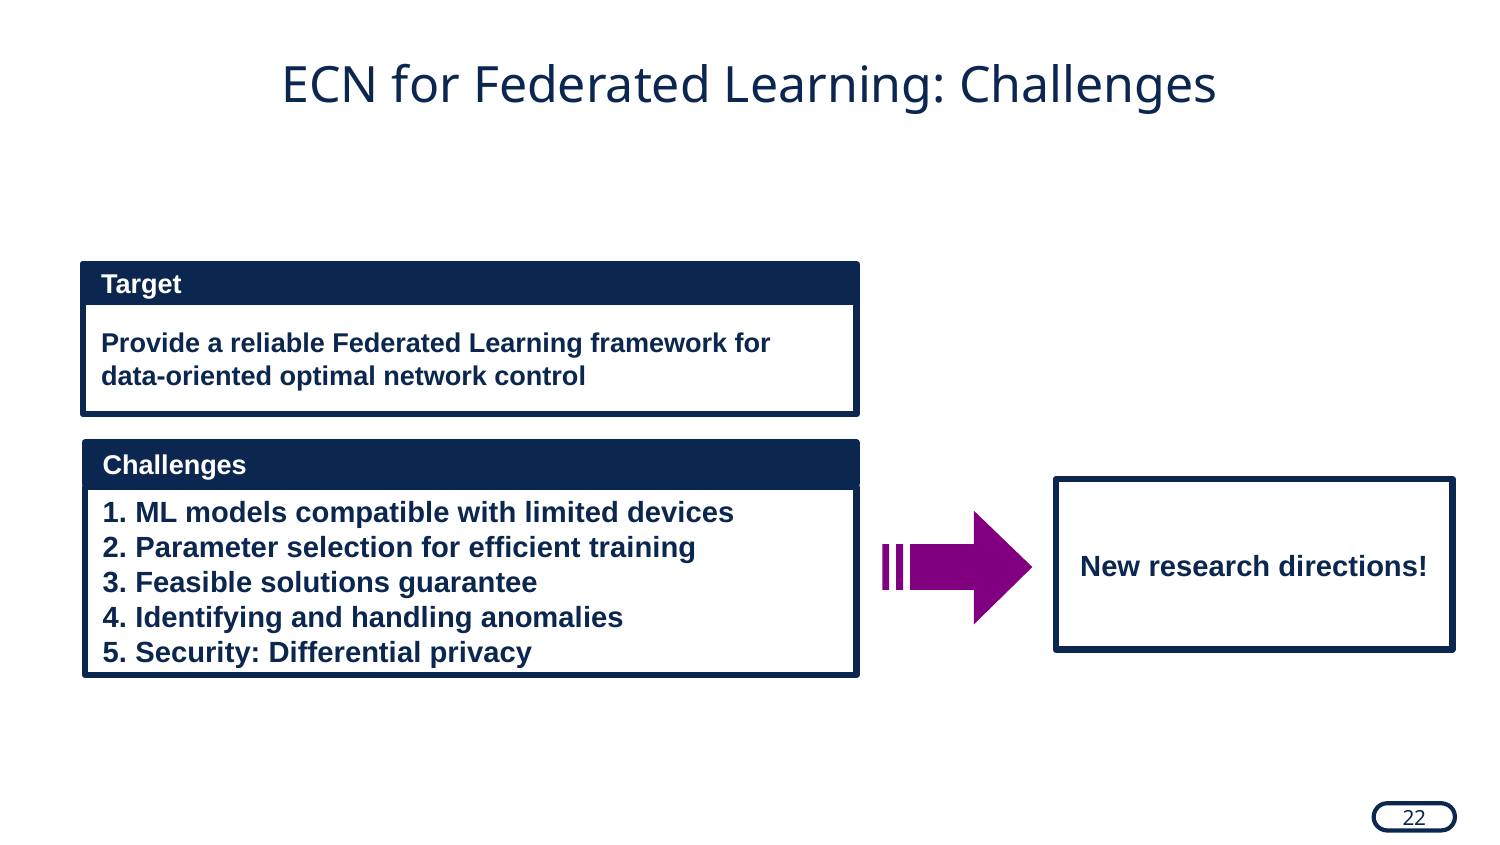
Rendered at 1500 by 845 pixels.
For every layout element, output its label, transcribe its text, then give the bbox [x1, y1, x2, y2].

text_box 1. ML models compatible with limited devices 2. Parameter selection for efficient training 3. Feasible solutions guarantee 4. Identifying and handling anomalies 5. Security: Differential privacy [84, 486, 857, 675]
text_box Target [83, 264, 857, 302]
text_box [882, 544, 890, 590]
text_box [910, 510, 1033, 625]
text_box Challenges [84, 442, 857, 484]
text_box Provide a reliable Federated Learning framework for data-oriented optimal network control [83, 302, 857, 415]
text_box ECN for Federated Learning: Challenges [37, 37, 1463, 193]
text_box [896, 544, 904, 590]
text_box New research directions! [1055, 479, 1453, 650]
text_box 22 [1373, 803, 1456, 831]
